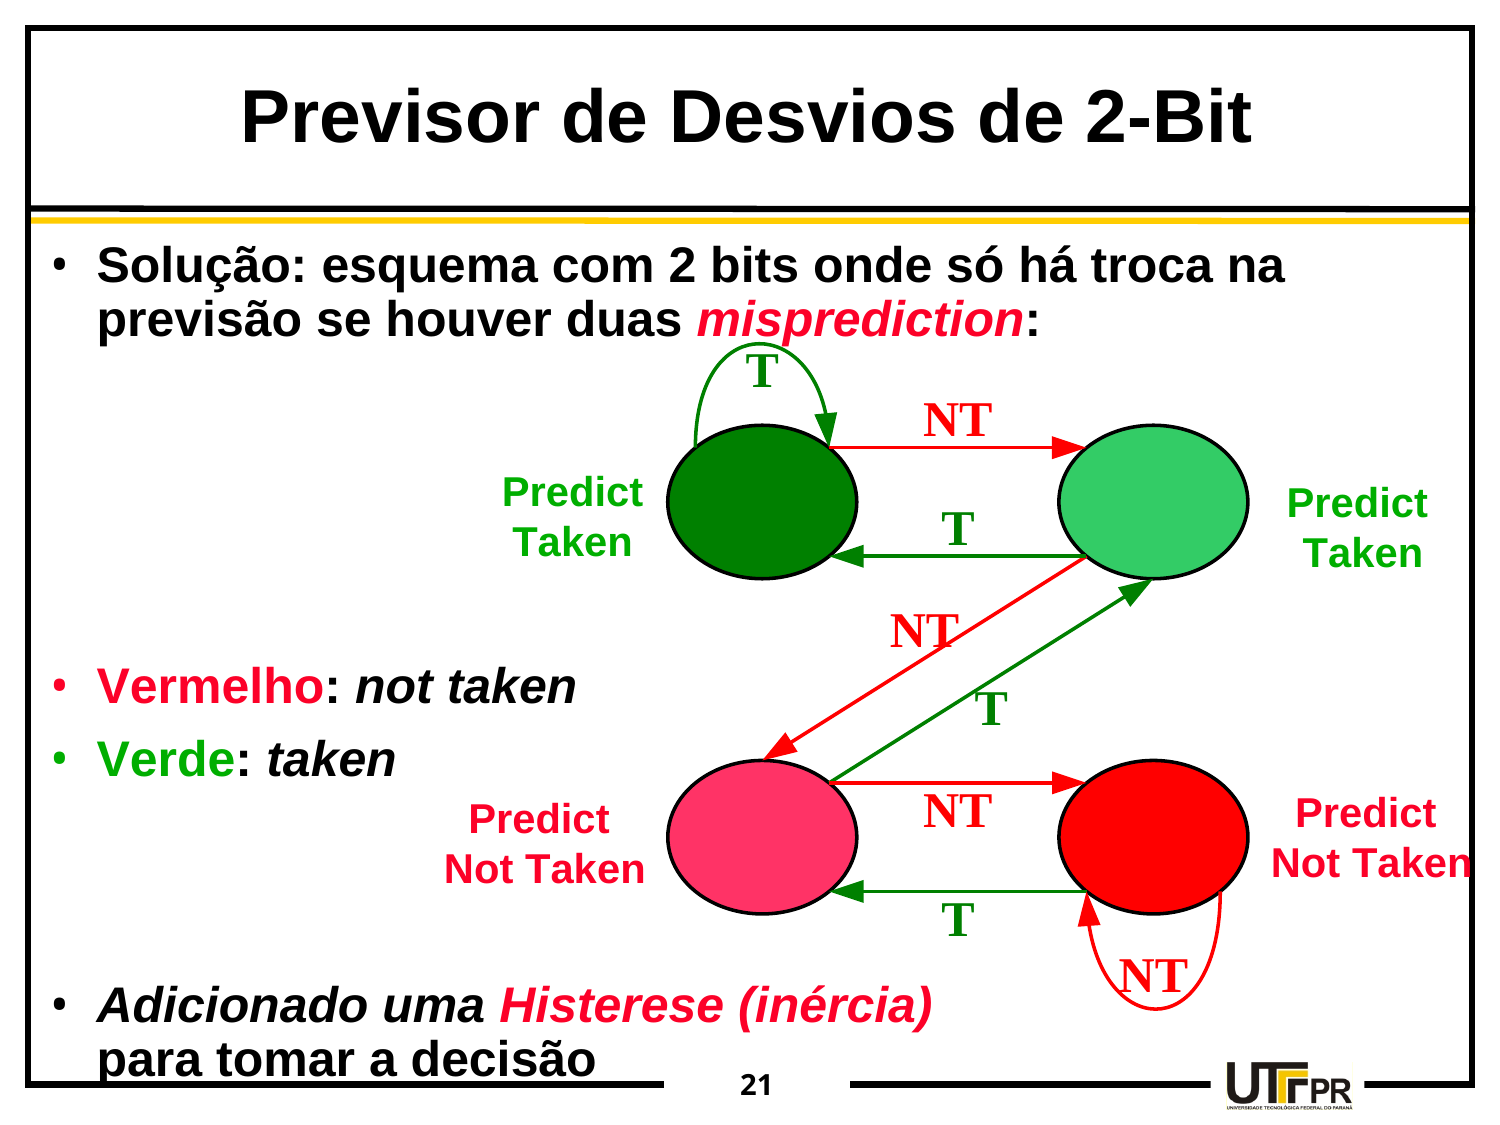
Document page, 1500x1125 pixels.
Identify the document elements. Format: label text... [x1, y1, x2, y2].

text_box Predict Not Taken [1255, 778, 1488, 894]
text_box Predict Taken [487, 457, 659, 573]
text_box Predict Taken [1271, 468, 1455, 584]
text_box Predict Not Taken [429, 784, 661, 899]
text_box [1058, 425, 1248, 579]
text_box [667, 425, 857, 579]
text_box [667, 760, 857, 914]
text_box [1058, 760, 1248, 914]
list Solução: esquema com 2 bits onde só há troca na previsão se houver duas misprediction: Vermelho: not taken Verde: taken Adicionado uma Histerese (inércia) para tomar a decisão [35, 231, 1462, 1125]
title Previsor de Desvios de 2-Bit [23, 35, 1471, 201]
